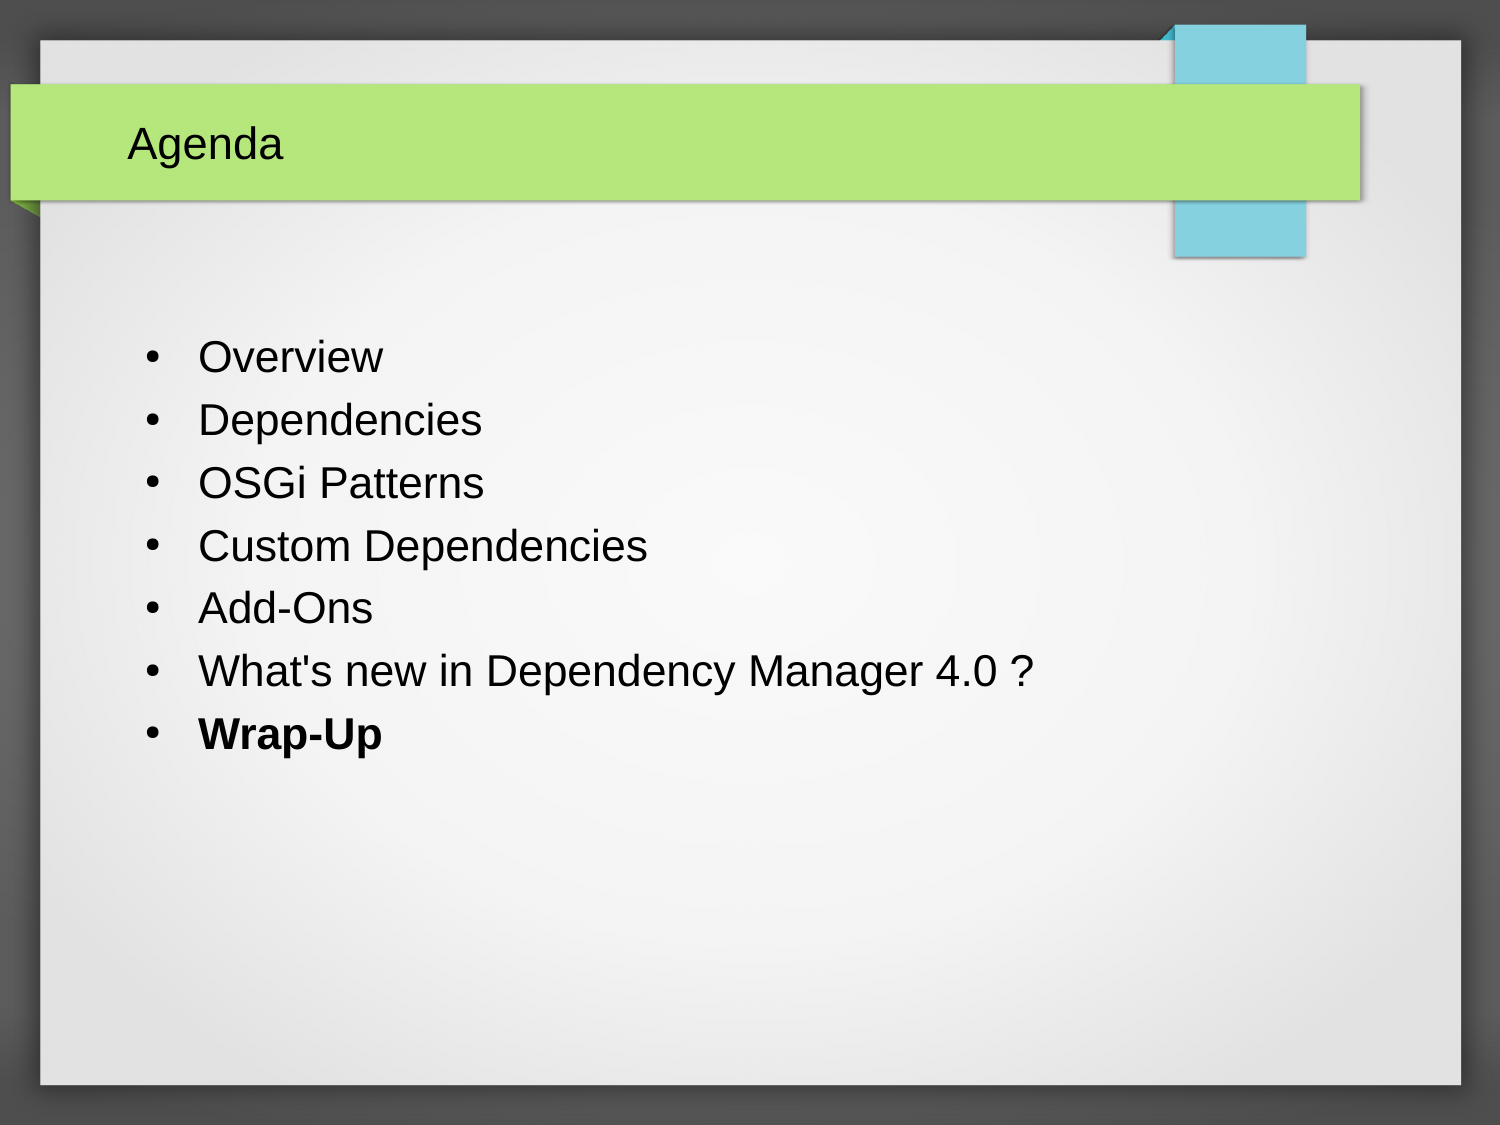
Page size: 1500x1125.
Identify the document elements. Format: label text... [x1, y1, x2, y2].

list Overview Dependencies OSGi Patterns Custom Dependencies Add-Ons What's new in Dependency Manager 4.0 ? Wrap-Up [112, 324, 1388, 978]
picture [0, 0, 1500, 1125]
title Agenda [112, 42, 1388, 246]
